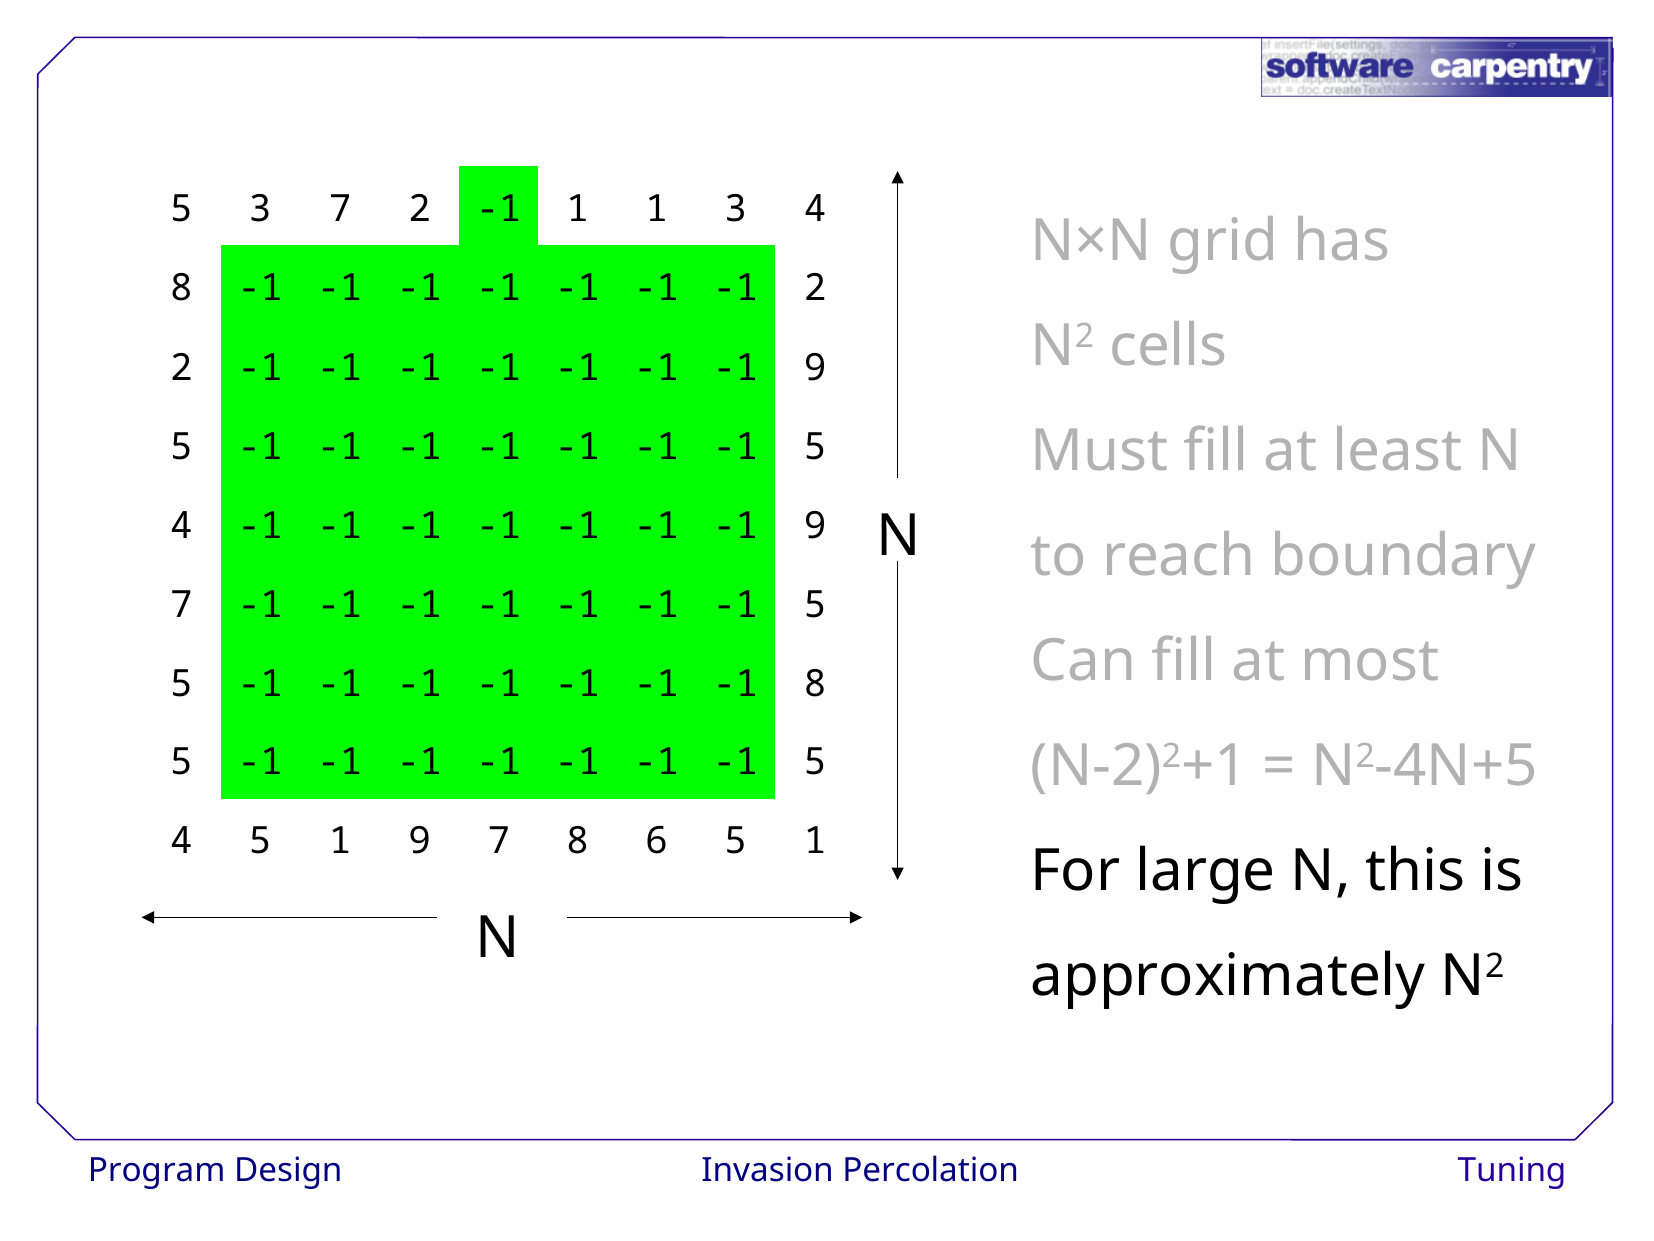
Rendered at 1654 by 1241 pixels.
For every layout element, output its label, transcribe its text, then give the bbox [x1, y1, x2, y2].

table_cell -1 [696, 483, 775, 562]
table_cell -1 [696, 641, 775, 720]
text_box N [460, 856, 520, 977]
table_cell -1 [696, 326, 775, 404]
table_cell -1 [459, 483, 538, 562]
table_cell 8 [775, 641, 855, 720]
table_cell 5 [221, 799, 300, 878]
table_cell -1 [221, 562, 300, 641]
table_cell 9 [380, 799, 459, 878]
table_cell -1 [380, 326, 459, 404]
table_cell 8 [142, 245, 221, 326]
table_cell -1 [380, 404, 459, 483]
table_cell -1 [617, 483, 696, 562]
table_cell 2 [775, 245, 855, 326]
table_cell 8 [538, 799, 617, 878]
table_cell 1 [300, 799, 380, 878]
table_cell -1 [221, 483, 300, 562]
table_header 5 [142, 166, 221, 245]
table_cell -1 [459, 641, 538, 720]
table_cell -1 [380, 720, 459, 799]
table_cell -1 [538, 720, 617, 799]
table_cell -1 [696, 562, 775, 641]
table_cell -1 [221, 245, 300, 326]
table_cell -1 [459, 720, 538, 799]
table_cell -1 [380, 562, 459, 641]
table_cell -1 [221, 326, 300, 404]
table_cell -1 [617, 326, 696, 404]
table_cell -1 [300, 641, 380, 720]
table_cell -1 [300, 326, 380, 404]
table_cell -1 [221, 404, 300, 483]
table_cell -1 [617, 245, 696, 326]
table_cell 5 [142, 720, 221, 799]
table_header 7 [300, 166, 380, 245]
table_cell -1 [380, 483, 459, 562]
table_cell 4 [142, 483, 221, 562]
table_header 1 [617, 166, 696, 245]
table_cell -1 [696, 404, 775, 483]
table_cell 5 [775, 404, 855, 483]
table_cell -1 [459, 326, 538, 404]
table_cell -1 [300, 483, 380, 562]
text_box N×N grid has N2 cells Must fill at least N to reach boundary Can fill at most (N-2)2+1 = N2-4N+5 For large N, this is approximately N2 [1015, 159, 1580, 1015]
table_cell -1 [380, 245, 459, 326]
table_header -1 [459, 166, 538, 245]
table_cell -1 [300, 720, 380, 799]
table_cell -1 [300, 245, 380, 326]
table_cell 1 [775, 799, 855, 878]
table_header 1 [538, 166, 617, 245]
table_header 3 [696, 166, 775, 245]
table_cell -1 [538, 326, 617, 404]
table_header 4 [775, 166, 855, 245]
table_cell -1 [538, 483, 617, 562]
table_cell 7 [459, 799, 538, 878]
table_cell -1 [300, 562, 380, 641]
table_cell -1 [696, 720, 775, 799]
table_cell 7 [142, 562, 221, 641]
table_cell -1 [617, 404, 696, 483]
table_cell -1 [221, 641, 300, 720]
picture [1261, 39, 1613, 97]
table_cell -1 [538, 245, 617, 326]
table_cell -1 [459, 562, 538, 641]
table_cell 2 [142, 326, 221, 404]
table_cell -1 [538, 562, 617, 641]
text_box N [862, 454, 922, 576]
table_cell -1 [617, 562, 696, 641]
table_header 2 [380, 166, 459, 245]
table_cell 5 [775, 720, 855, 799]
table_cell -1 [221, 720, 300, 799]
table_cell 5 [696, 799, 775, 878]
table_cell -1 [538, 641, 617, 720]
table_cell -1 [538, 404, 617, 483]
table_cell -1 [617, 641, 696, 720]
table_cell -1 [696, 245, 775, 326]
table_cell 5 [142, 641, 221, 720]
table_header 3 [221, 166, 300, 245]
table_cell -1 [459, 245, 538, 326]
table_cell 9 [775, 326, 855, 404]
table_cell -1 [380, 641, 459, 720]
table_cell 5 [775, 562, 855, 641]
table_cell 4 [142, 799, 221, 878]
table_cell -1 [300, 404, 380, 483]
table_cell 6 [617, 799, 696, 878]
table_cell -1 [459, 404, 538, 483]
table_cell -1 [617, 720, 696, 799]
table_cell 5 [142, 404, 221, 483]
table_cell 9 [775, 483, 855, 562]
